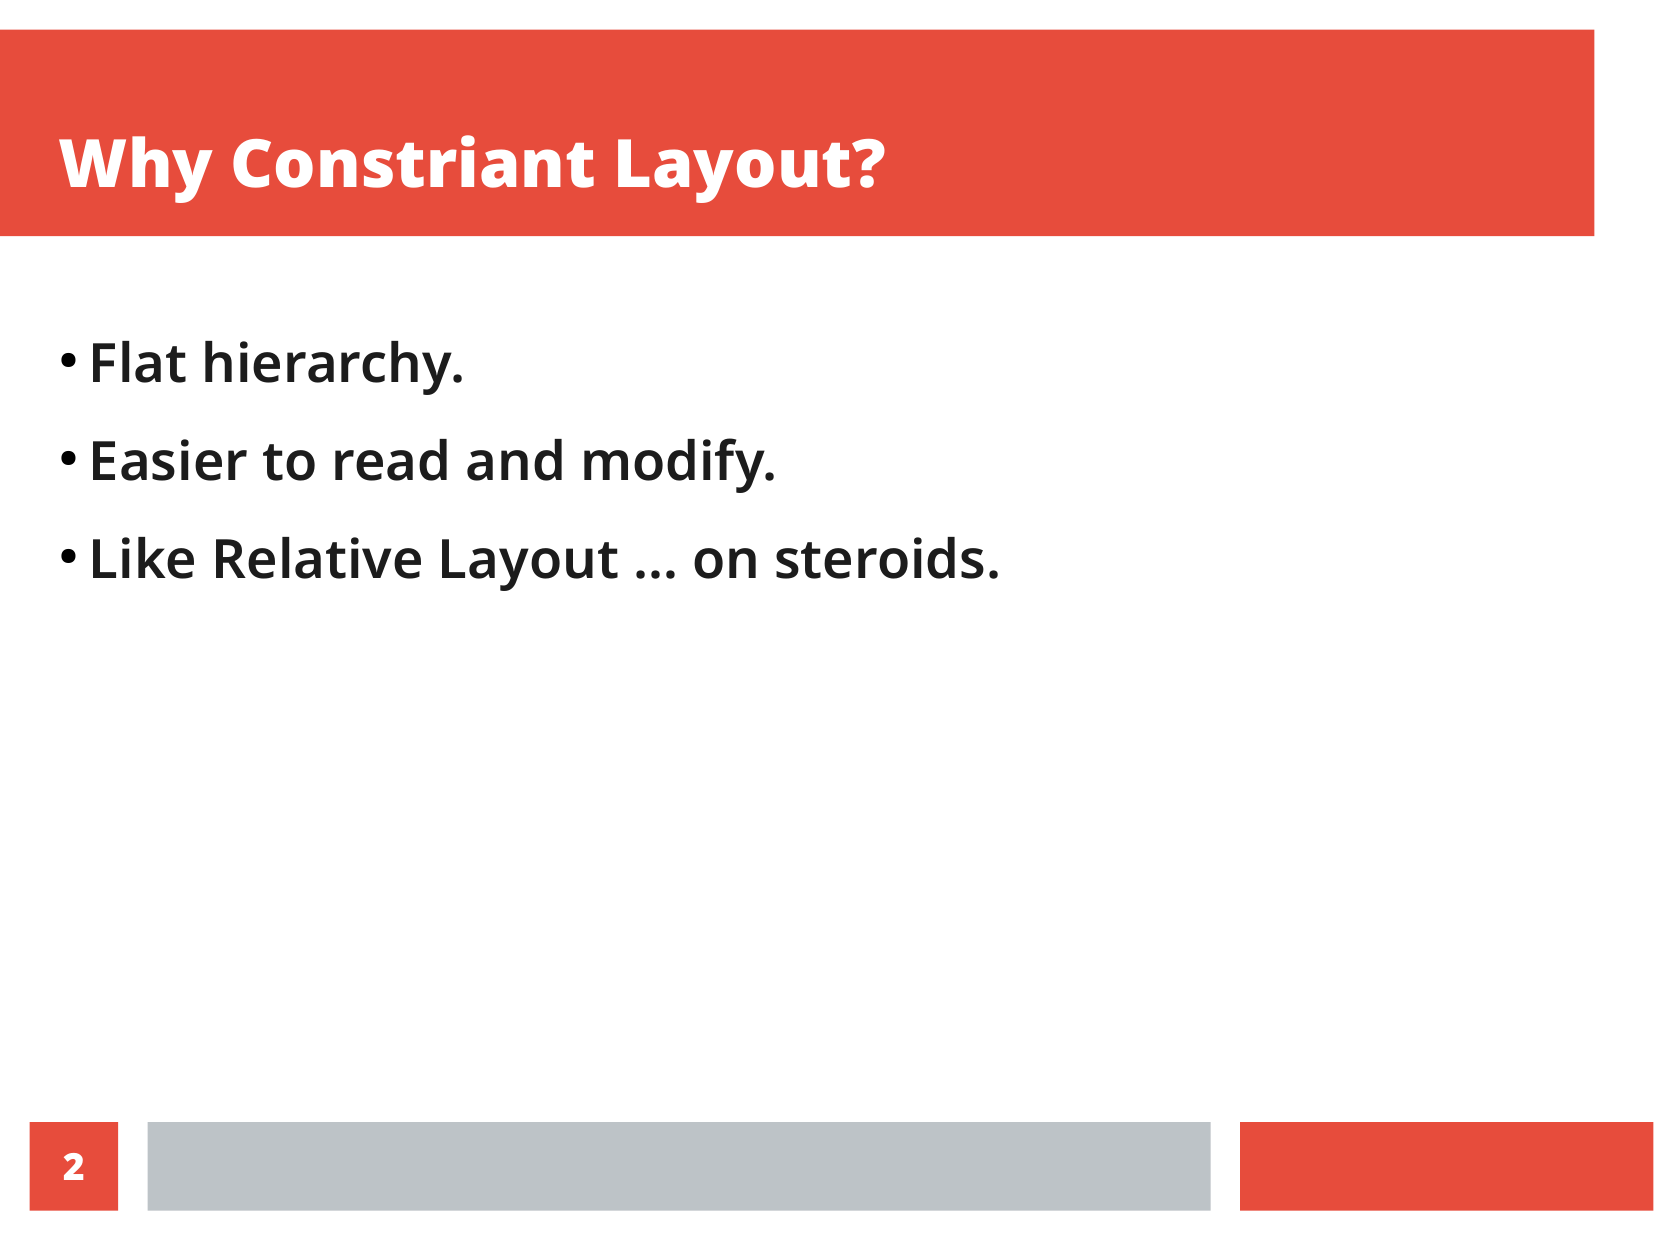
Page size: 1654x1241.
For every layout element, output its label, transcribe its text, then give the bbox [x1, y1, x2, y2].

list Flat hierarchy. Easier to read and modify. Like Relative Layout … on steroids. [59, 324, 1565, 1093]
title Why Constriant Layout? [59, 59, 1595, 207]
